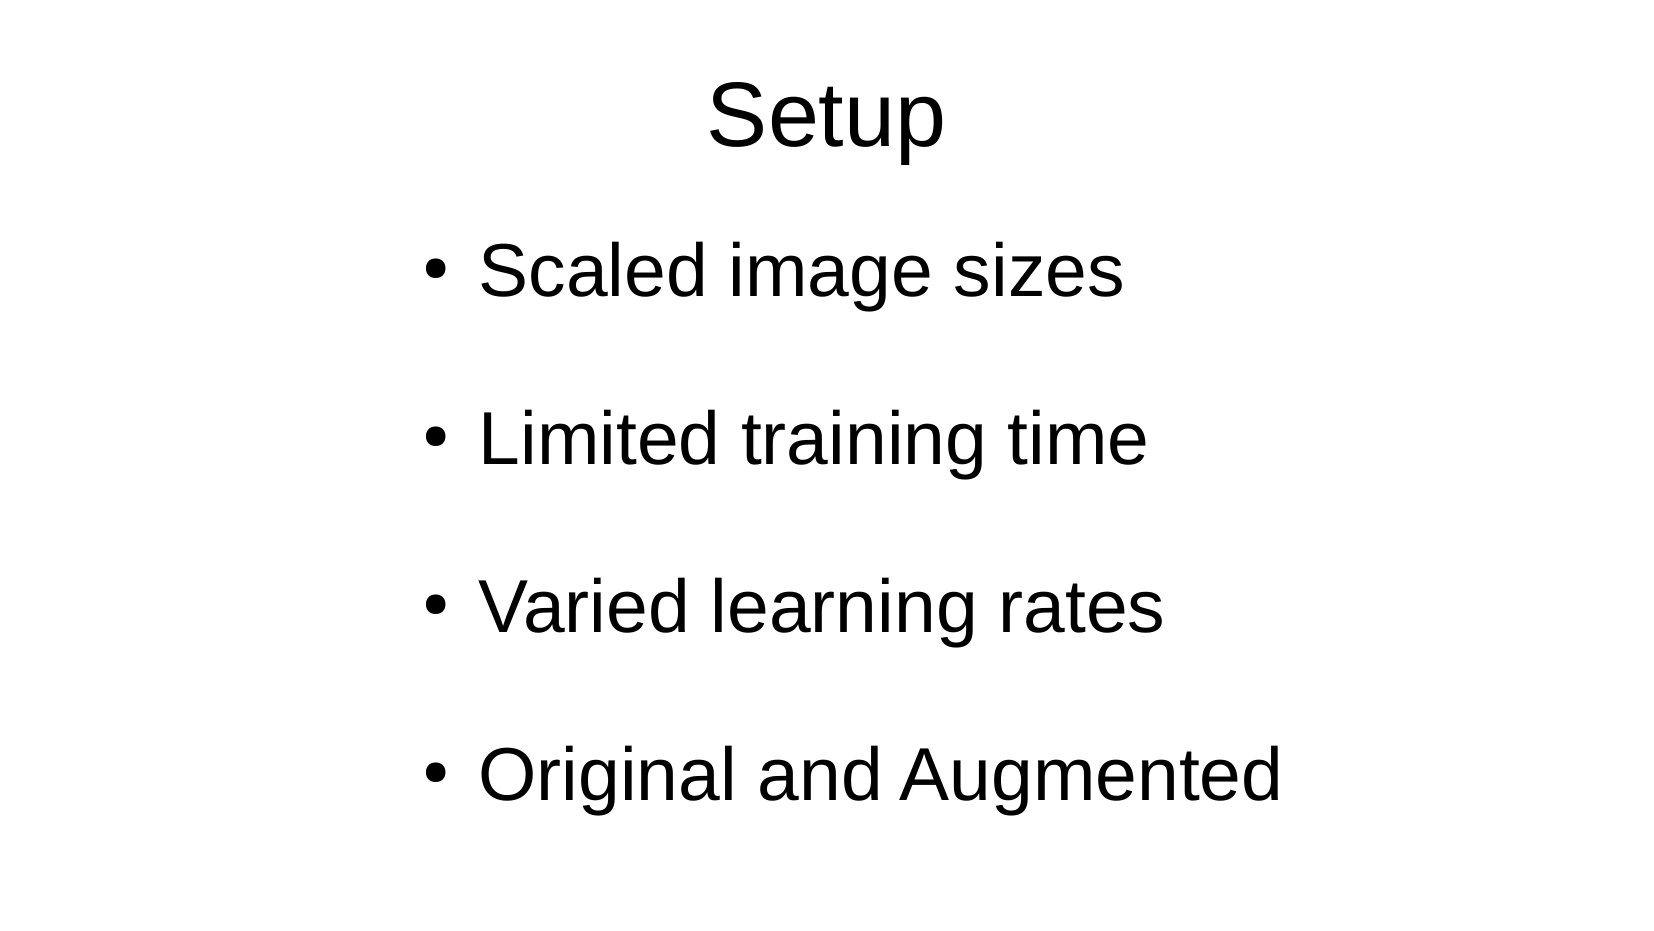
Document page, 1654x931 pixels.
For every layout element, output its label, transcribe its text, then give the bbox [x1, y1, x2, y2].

subtitle Scaled image sizes Limited training time Varied learning rates Original and Augmented [422, 228, 1427, 817]
title Setup [82, 37, 1571, 193]
